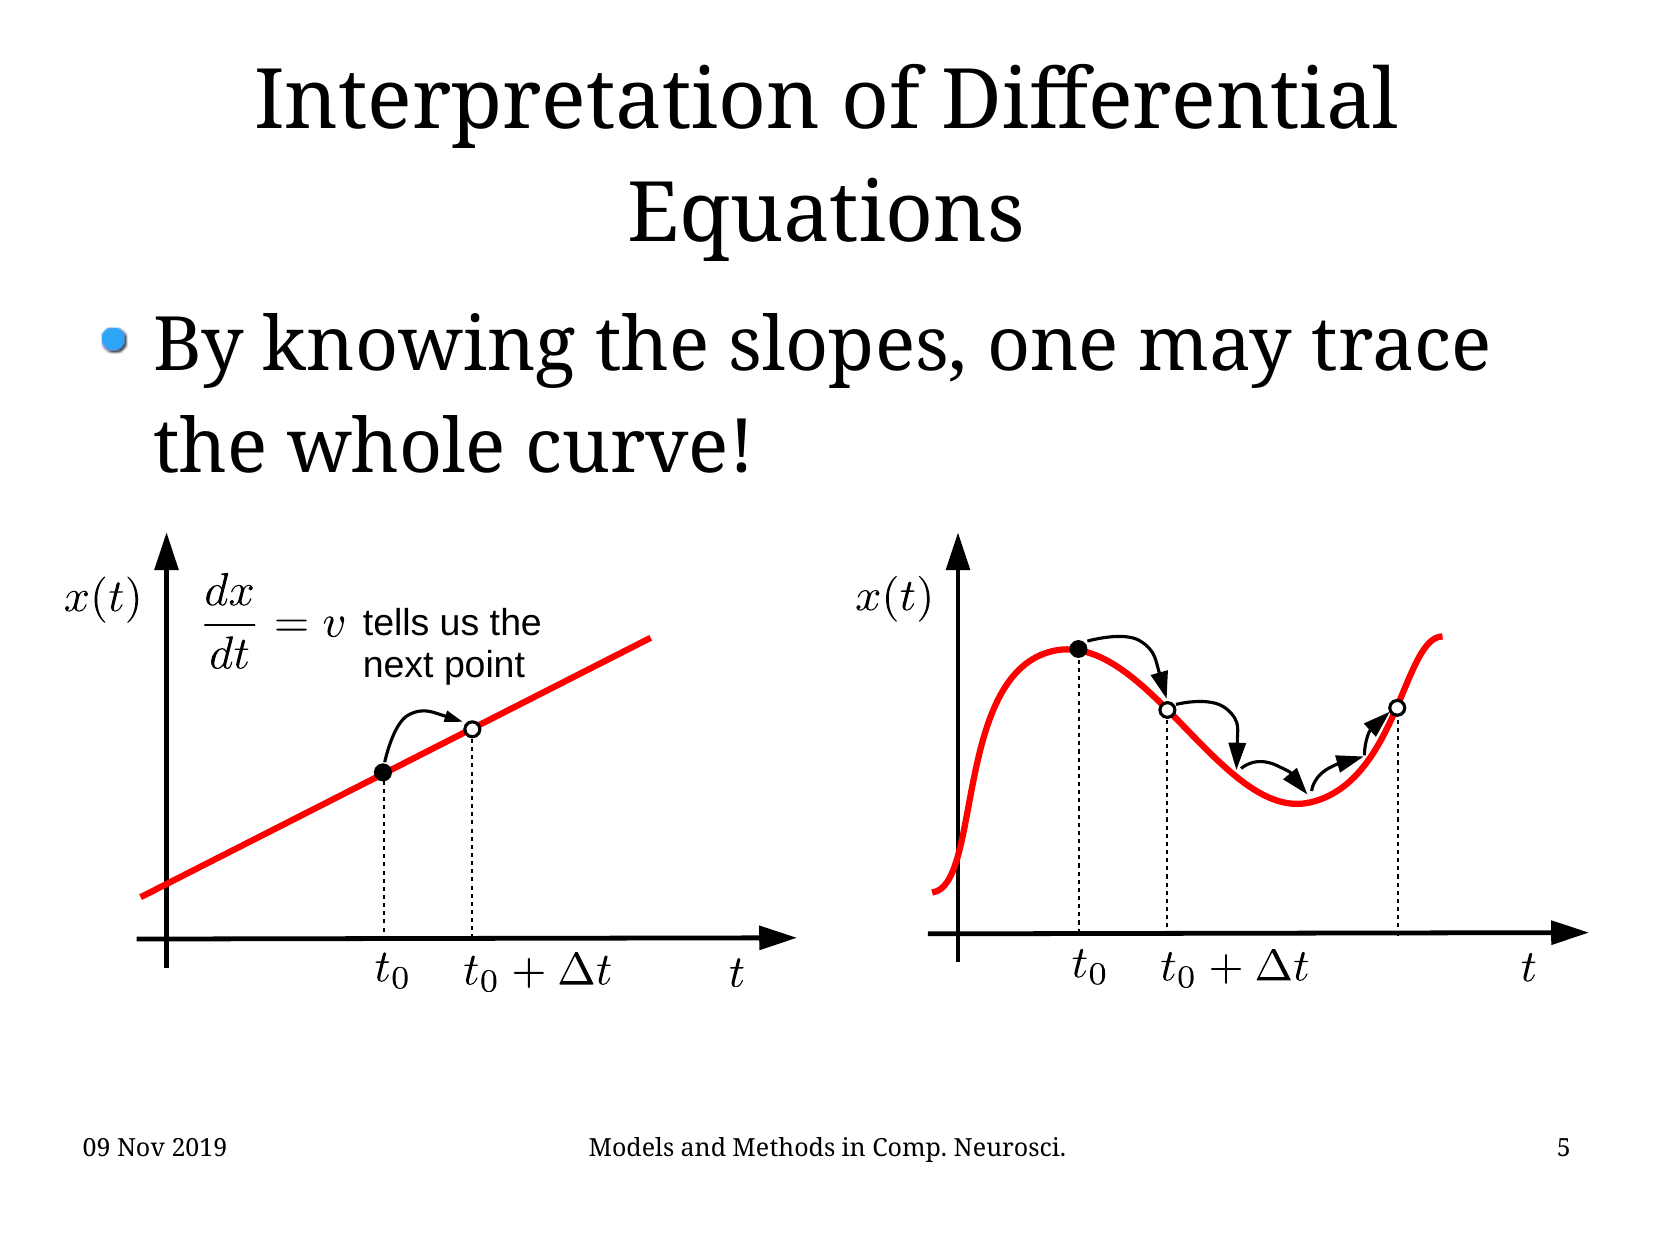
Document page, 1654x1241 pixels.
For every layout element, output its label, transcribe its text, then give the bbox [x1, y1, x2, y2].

picture [1520, 953, 1538, 982]
picture [462, 952, 613, 992]
picture [728, 958, 746, 987]
list By knowing the slopes, one may trace the whole curve! [82, 290, 1571, 1010]
text_box [375, 764, 391, 780]
picture [63, 576, 143, 623]
picture [1071, 949, 1107, 985]
text_box [1070, 641, 1086, 657]
text_box tells us the next point [348, 593, 623, 693]
text_box [1389, 700, 1405, 716]
picture [855, 576, 935, 622]
title Interpretation of Differential Equations [82, 39, 1571, 267]
text_box [1159, 702, 1175, 718]
picture [1160, 949, 1310, 988]
picture [374, 952, 410, 989]
picture [204, 573, 347, 669]
text_box [464, 721, 480, 737]
